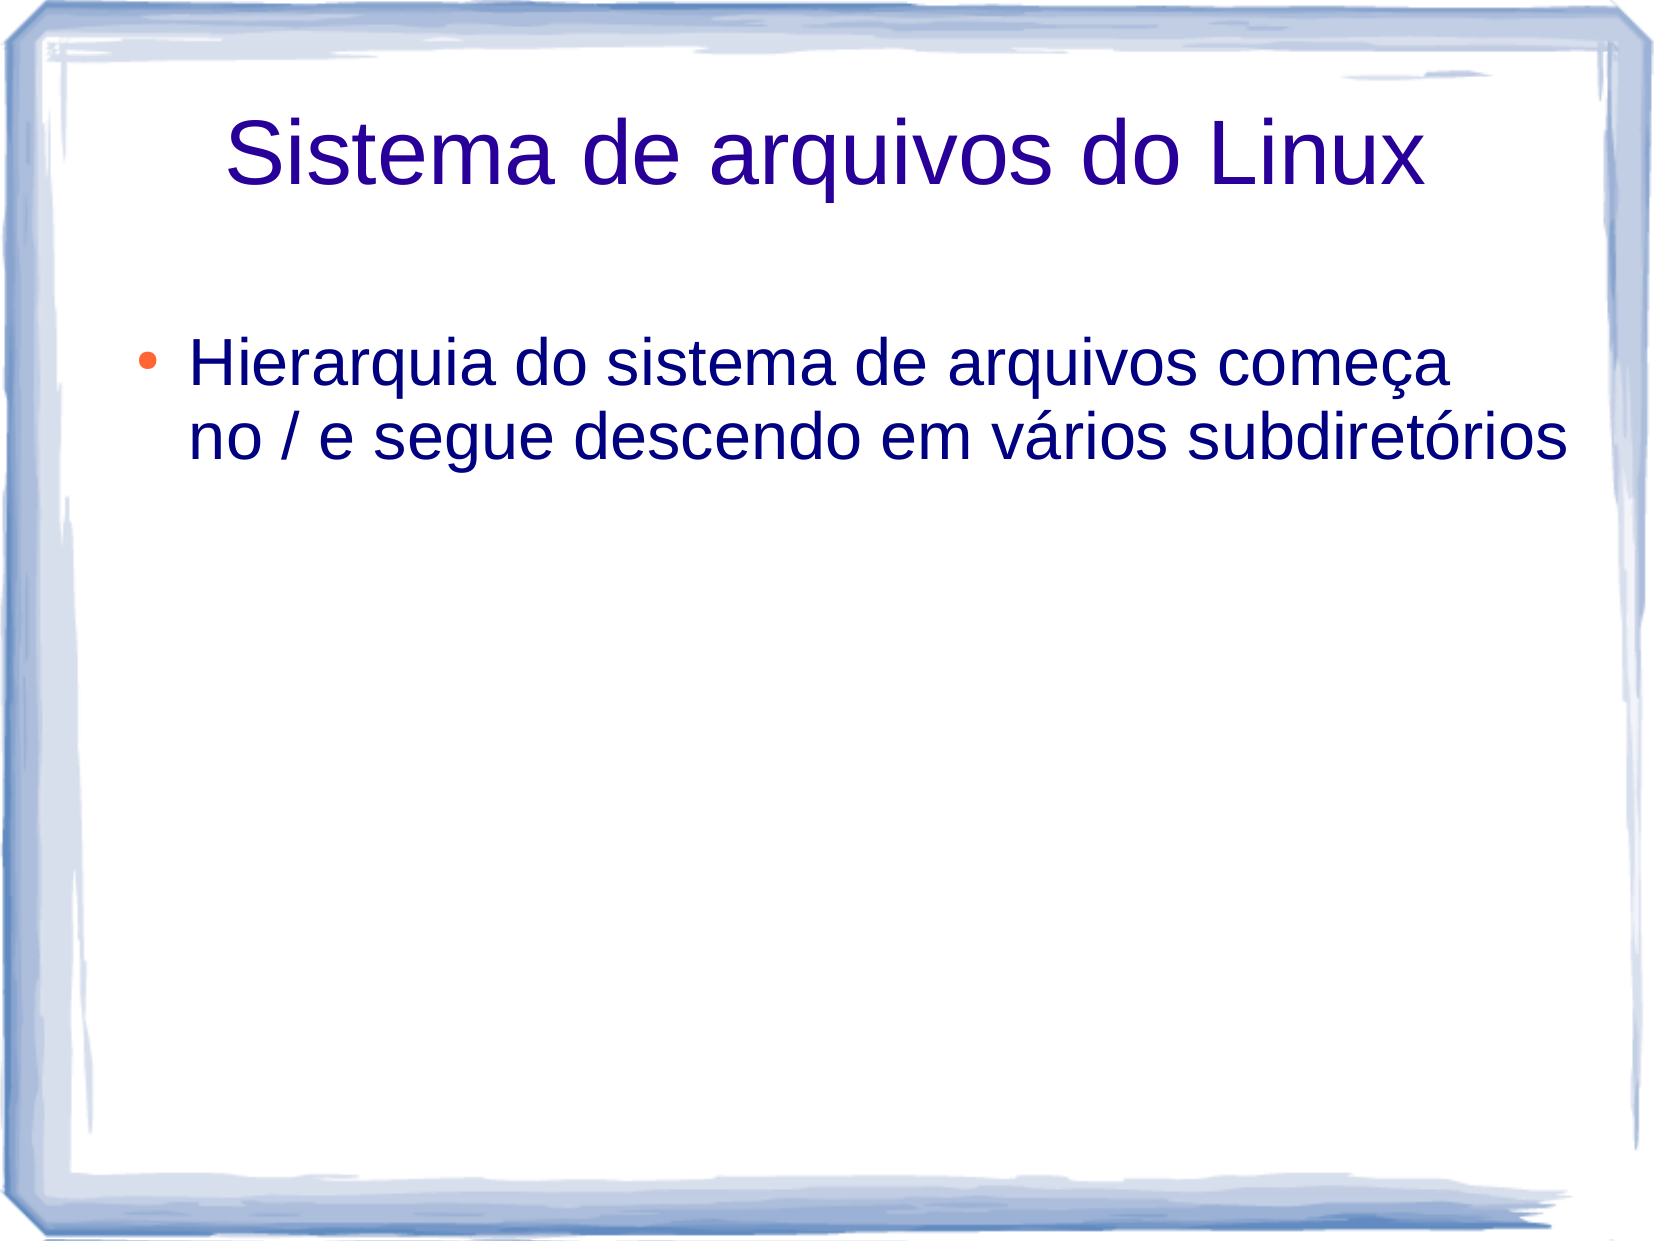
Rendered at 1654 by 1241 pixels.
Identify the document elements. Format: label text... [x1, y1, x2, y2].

title Sistema de arquivos do Linux [82, 49, 1571, 257]
picture [0, 0, 1654, 1241]
list Hierarquia do sistema de arquivos começa no / e segue descendo em vários subdiretórios [118, 324, 1571, 1045]
